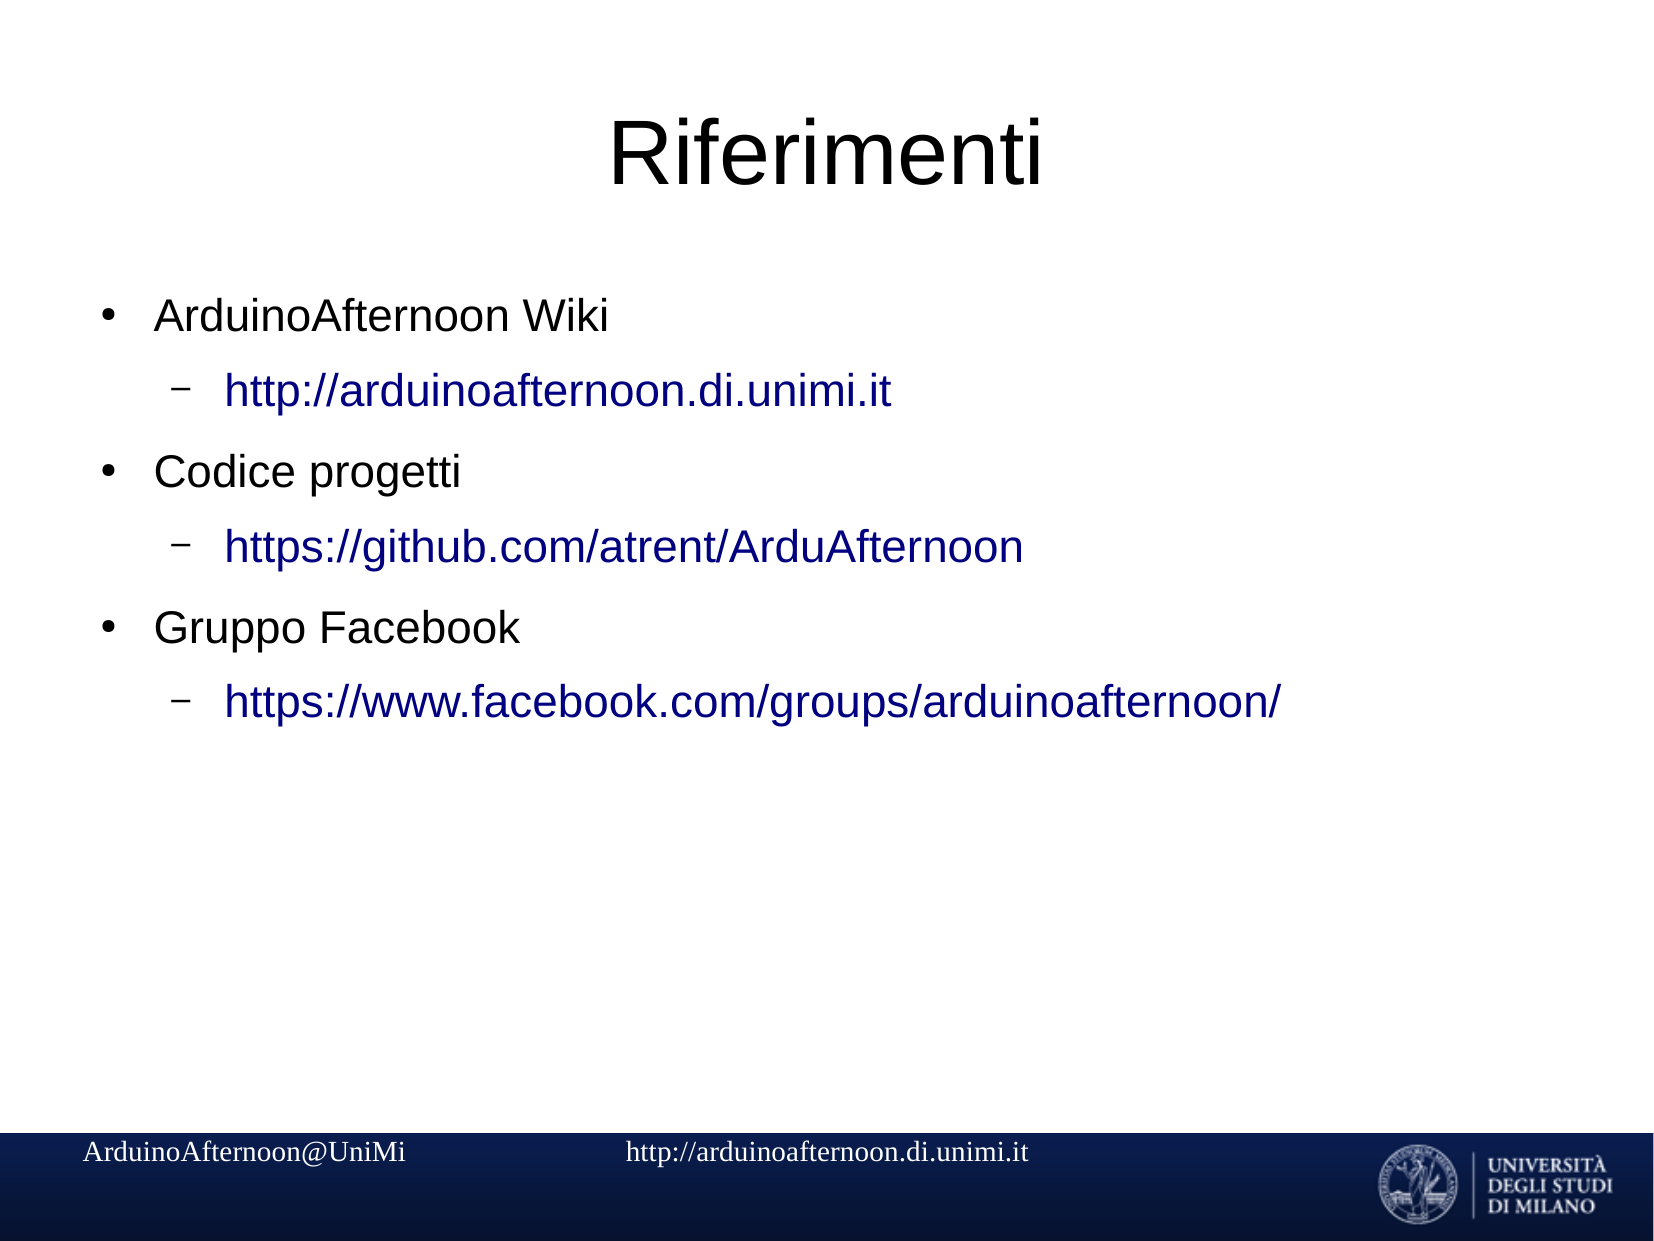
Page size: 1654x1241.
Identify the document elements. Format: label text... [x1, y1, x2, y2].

title Riferimenti [82, 49, 1571, 257]
list ArduinoAfternoon Wiki http://arduinoafternoon.di.unimi.it Codice progetti https://github.com/atrent/ArduAfternoon Gruppo Facebook https://www.facebook.com/groups/arduinoafternoon/ [82, 290, 1571, 1010]
picture [0, 1133, 1654, 1241]
